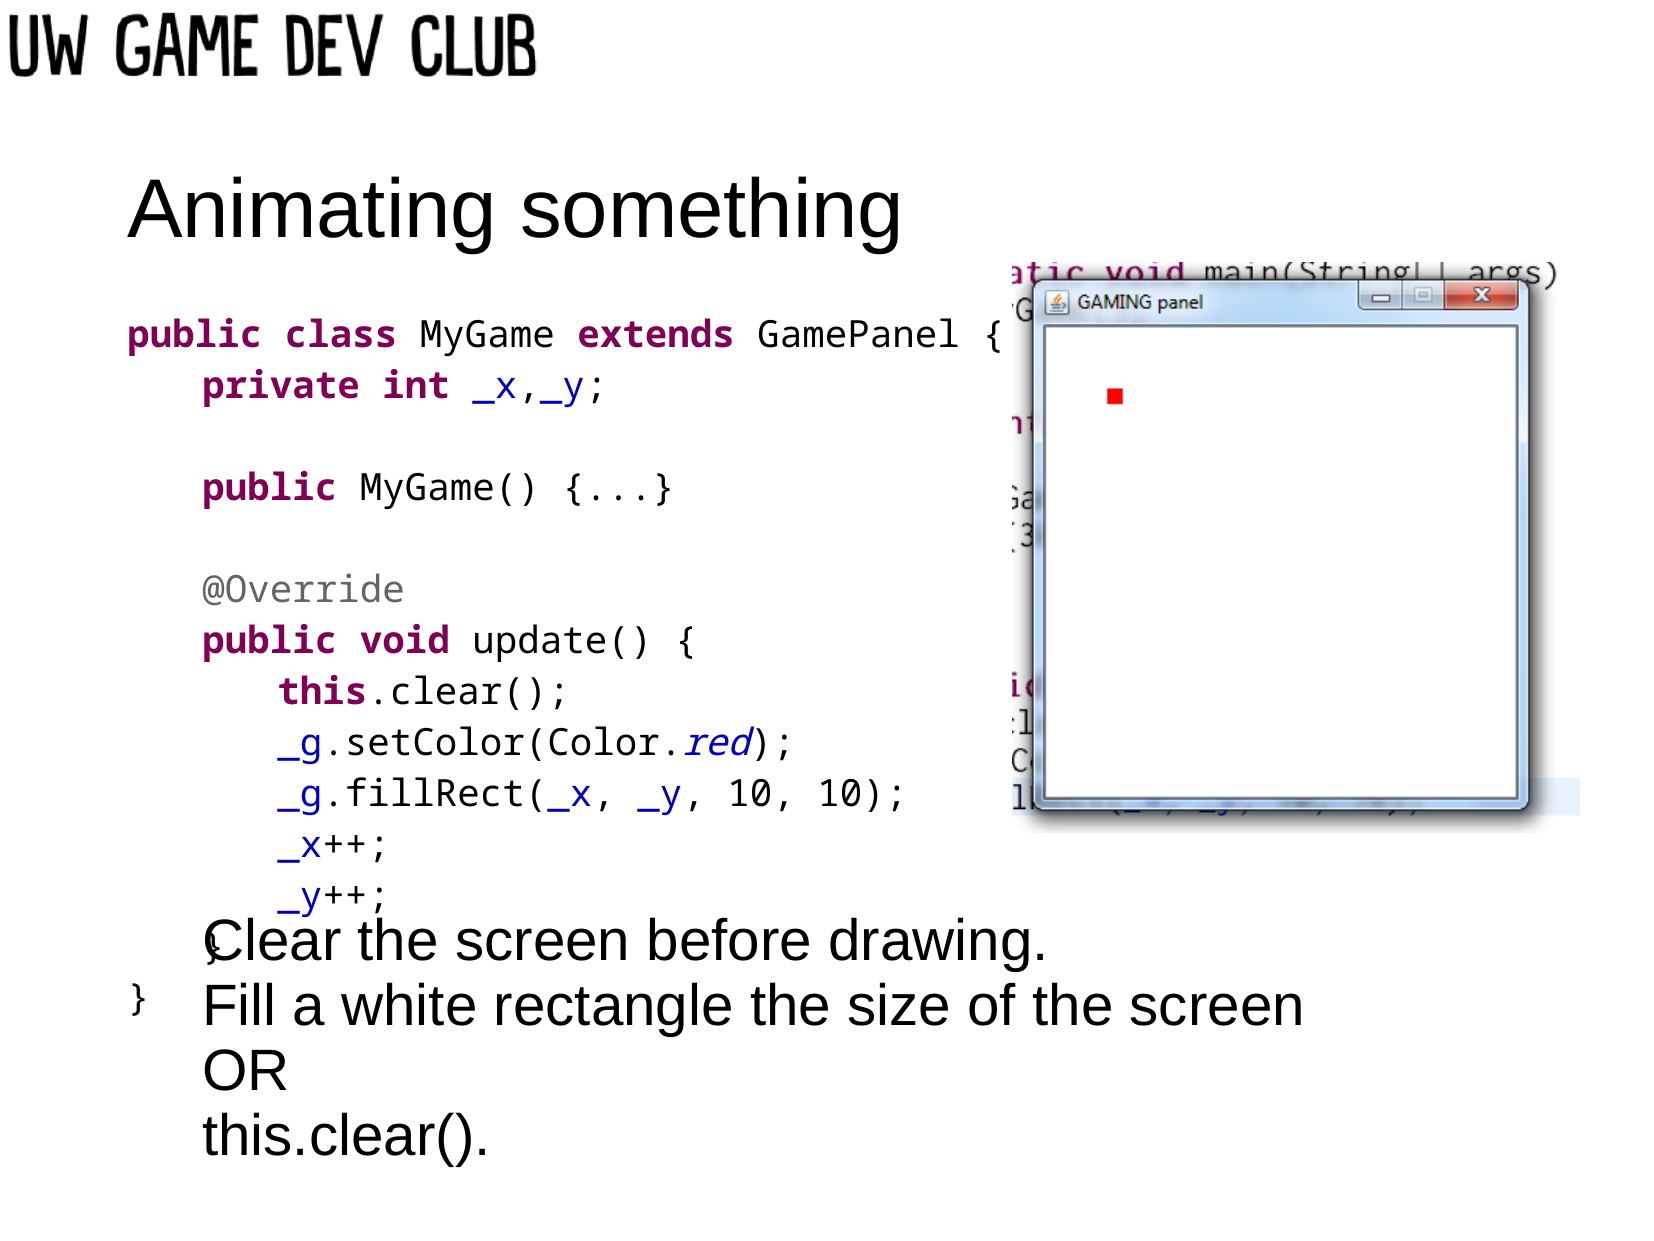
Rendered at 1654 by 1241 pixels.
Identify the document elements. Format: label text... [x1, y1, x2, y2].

picture [1012, 262, 1580, 833]
picture [2, 7, 552, 82]
text_box Clear the screen before drawing. Fill a white rectangle the size of the screen OR this.clear(). [187, 900, 1501, 1174]
text_box Animating something [112, 154, 1201, 263]
text_box public class MyGame extends GamePanel { private int _x,_y; public MyGame() {...} @Override public void update() { this.clear(); _g.setColor(Color.red); _g.fillRect(_x, _y, 10, 10); _x++; _y++; } } [112, 300, 1163, 847]
